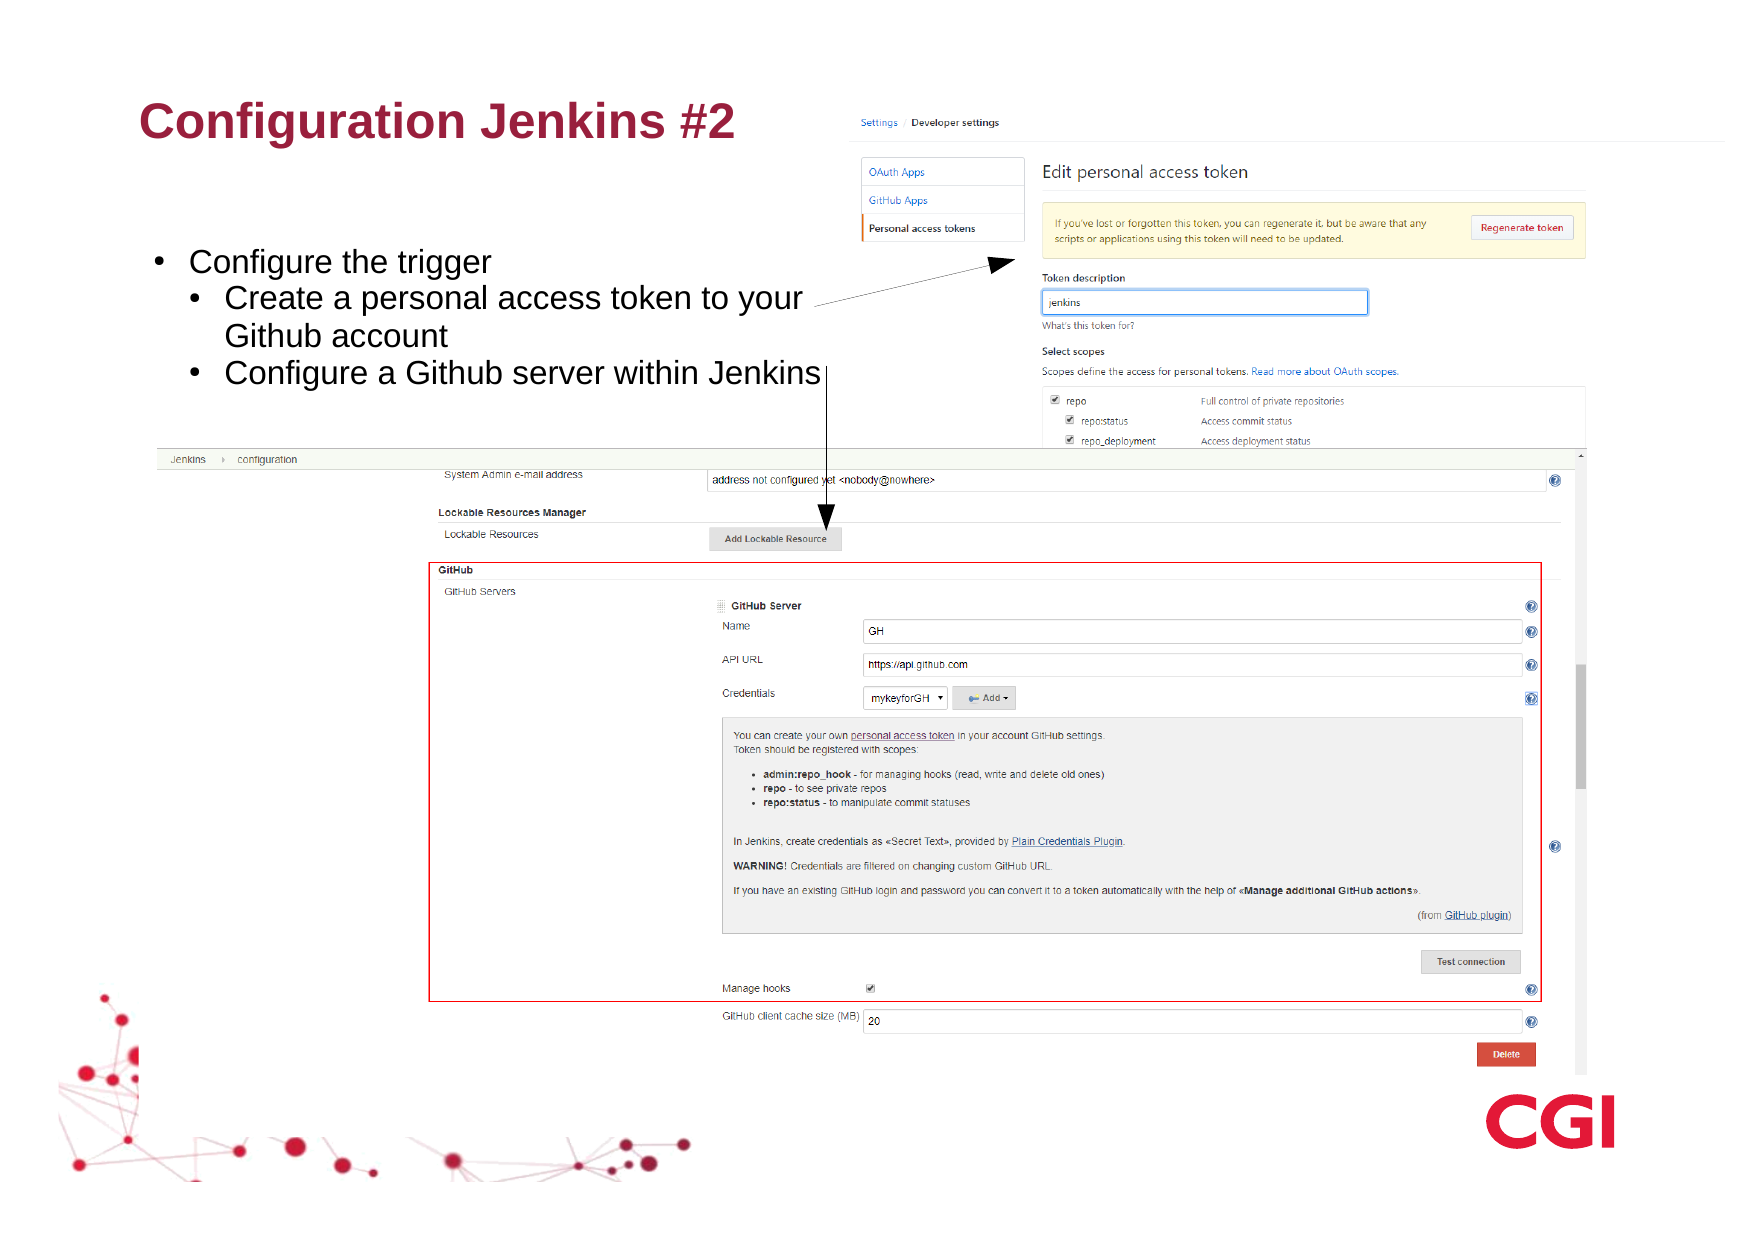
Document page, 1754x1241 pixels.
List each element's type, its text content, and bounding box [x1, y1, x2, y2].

text_box Configuration Jenkins #2 [138, 88, 1638, 235]
picture [58, 965, 738, 1182]
text_box Configure the trigger Create a personal access token to your Github account Configure a Github server within Jenkins [138, 235, 921, 1137]
picture [157, 102, 1725, 1075]
